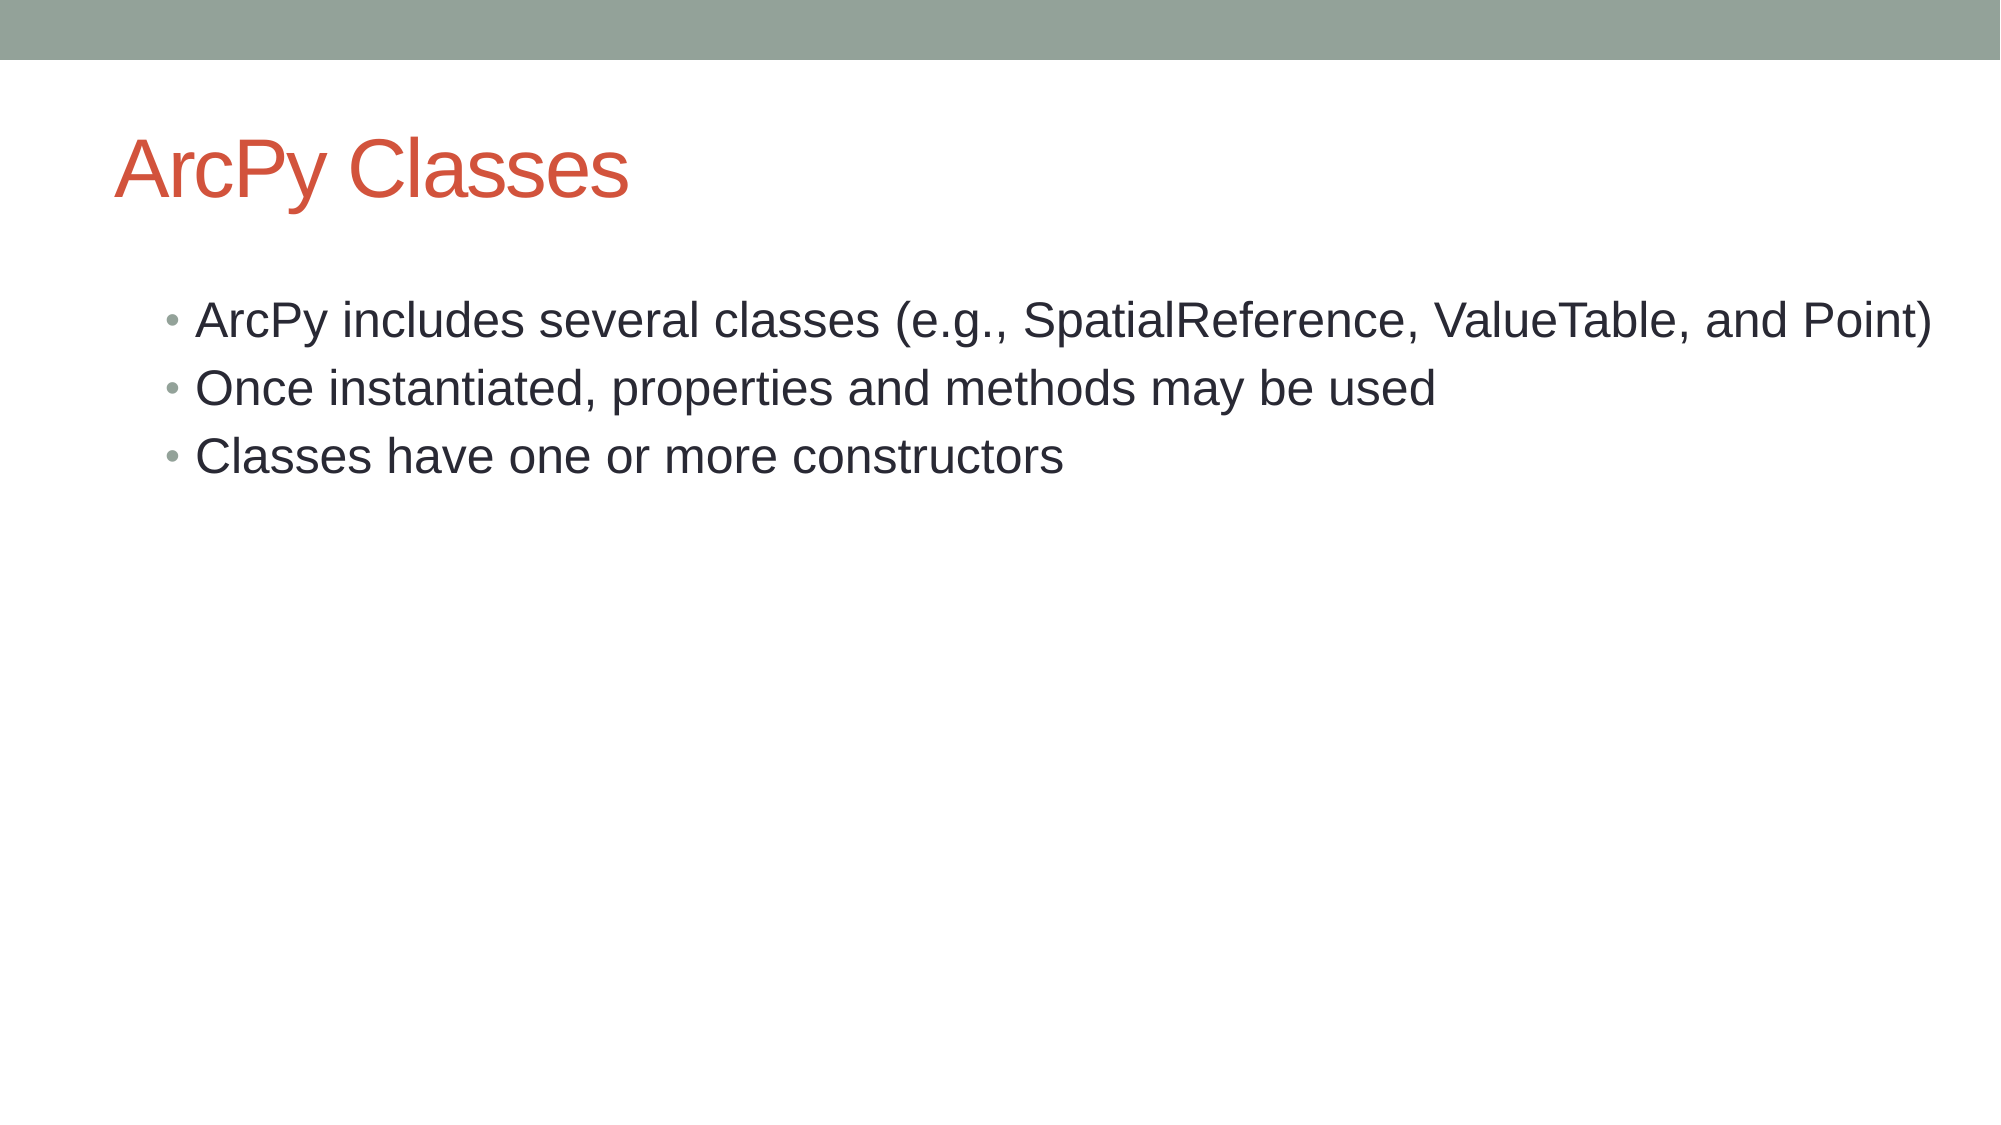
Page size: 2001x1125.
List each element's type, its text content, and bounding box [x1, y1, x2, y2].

title ArcPy Classes [99, 87, 1900, 251]
list ArcPy includes several classes (e.g., SpatialReference, ValueTable, and Point) Once instantiated, properties and methods may be used Classes have one or more constructors [150, 284, 1951, 1013]
